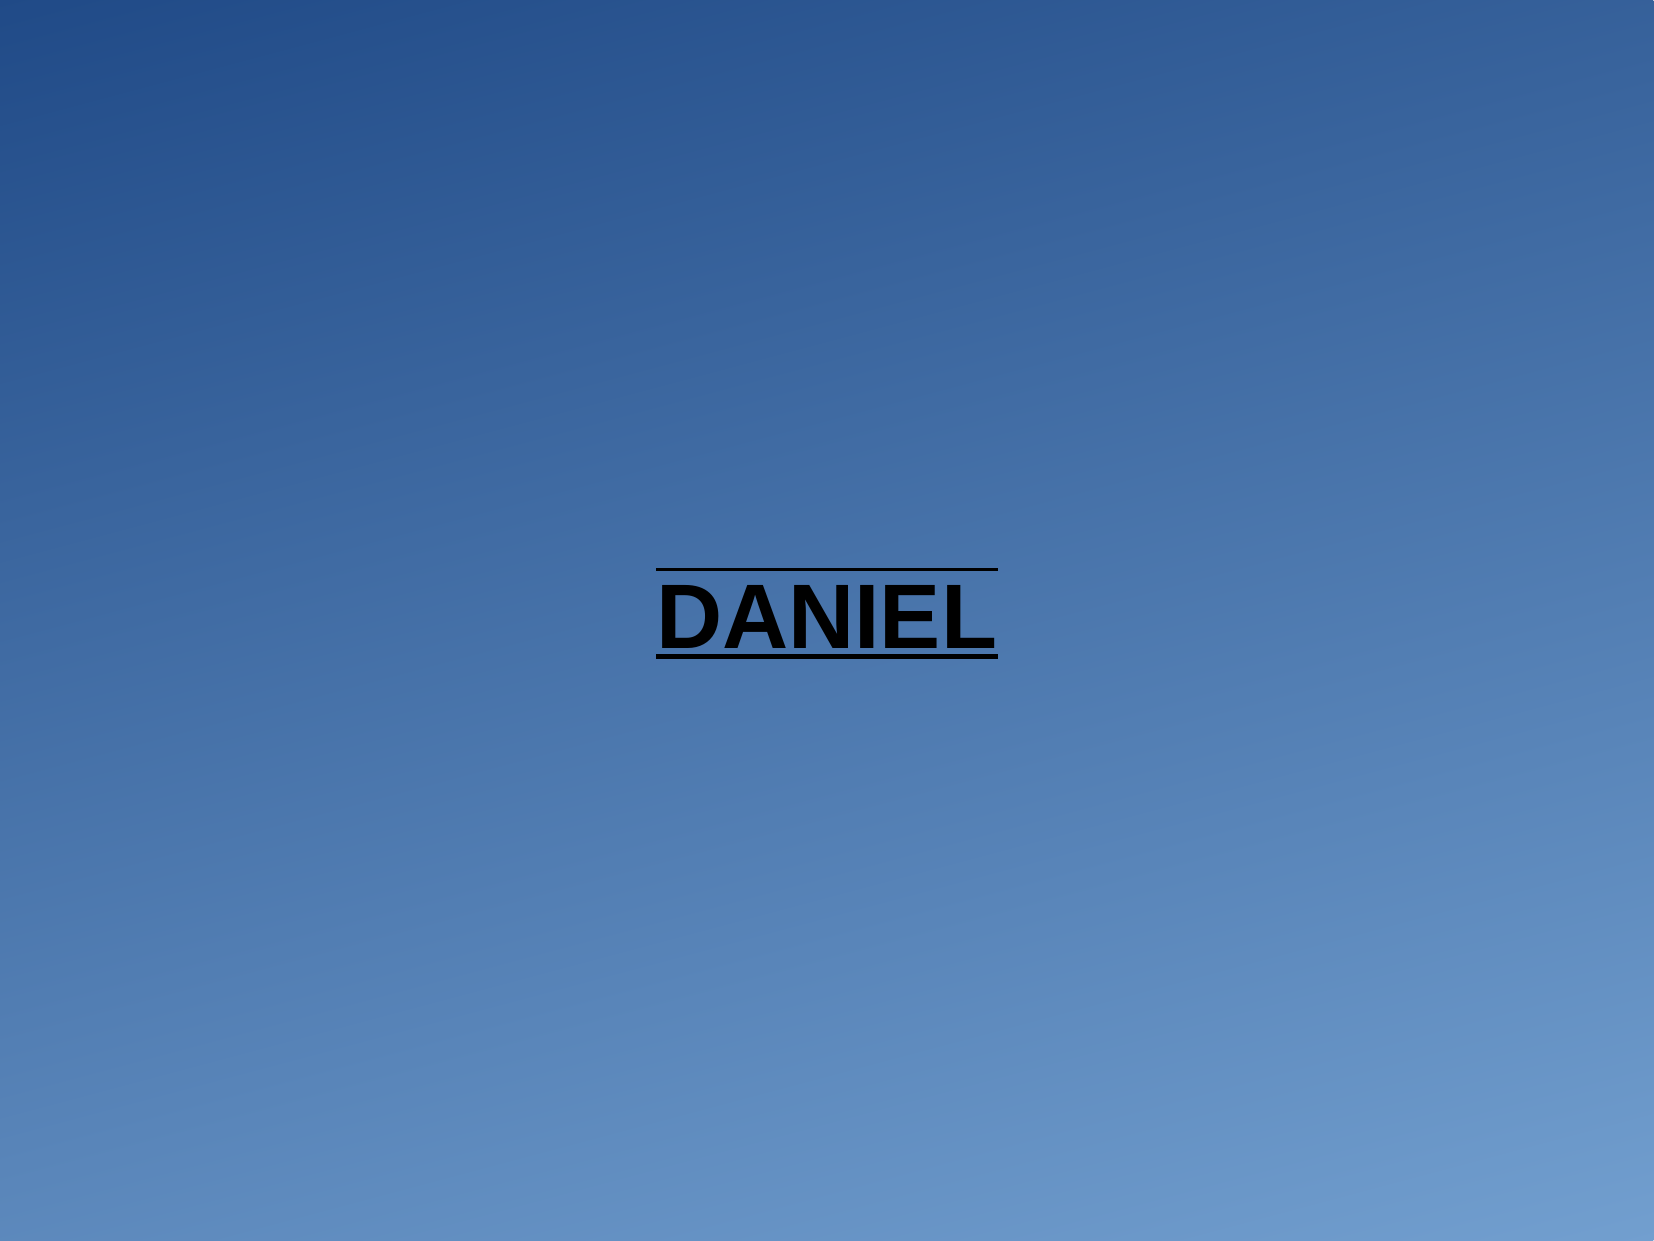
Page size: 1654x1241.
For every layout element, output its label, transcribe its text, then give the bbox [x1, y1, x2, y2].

title DANIEL [82, 513, 1571, 721]
